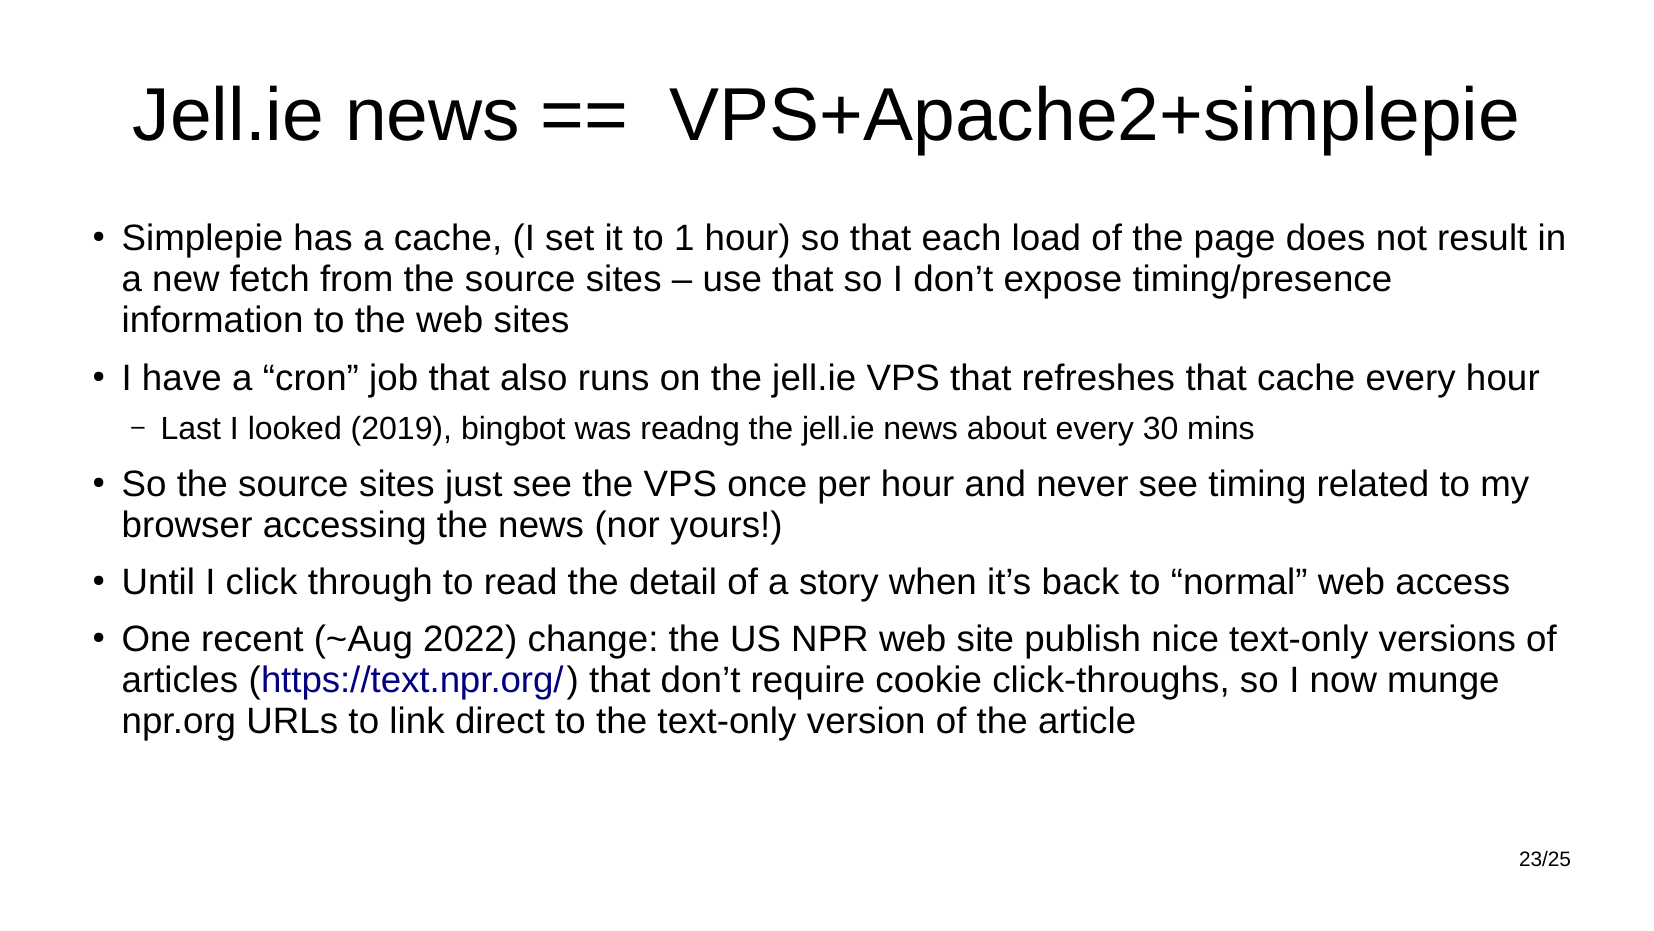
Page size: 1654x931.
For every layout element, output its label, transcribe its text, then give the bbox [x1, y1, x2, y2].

list Simplepie has a cache, (I set it to 1 hour) so that each load of the page does not result in a new fetch from the source sites – use that so I don’t expose timing/presence information to the web sites I have a “cron” job that also runs on the jell.ie VPS that refreshes that cache every hour Last I looked (2019), bingbot was readng the jell.ie news about every 30 mins So the source sites just see the VPS once per hour and never see timing related to my browser accessing the news (nor yours!) Until I click through to read the detail of a story when it’s back to “normal” web access One recent (~Aug 2022) change: the US NPR web site publish nice text-only versions of articles (https://text.npr.org/) that don’t require cookie click-throughs, so I now munge npr.org URLs to link direct to the text-only version of the article [82, 217, 1571, 758]
title Jell.ie news == VPS+Apache2+simplepie [82, 37, 1571, 193]
